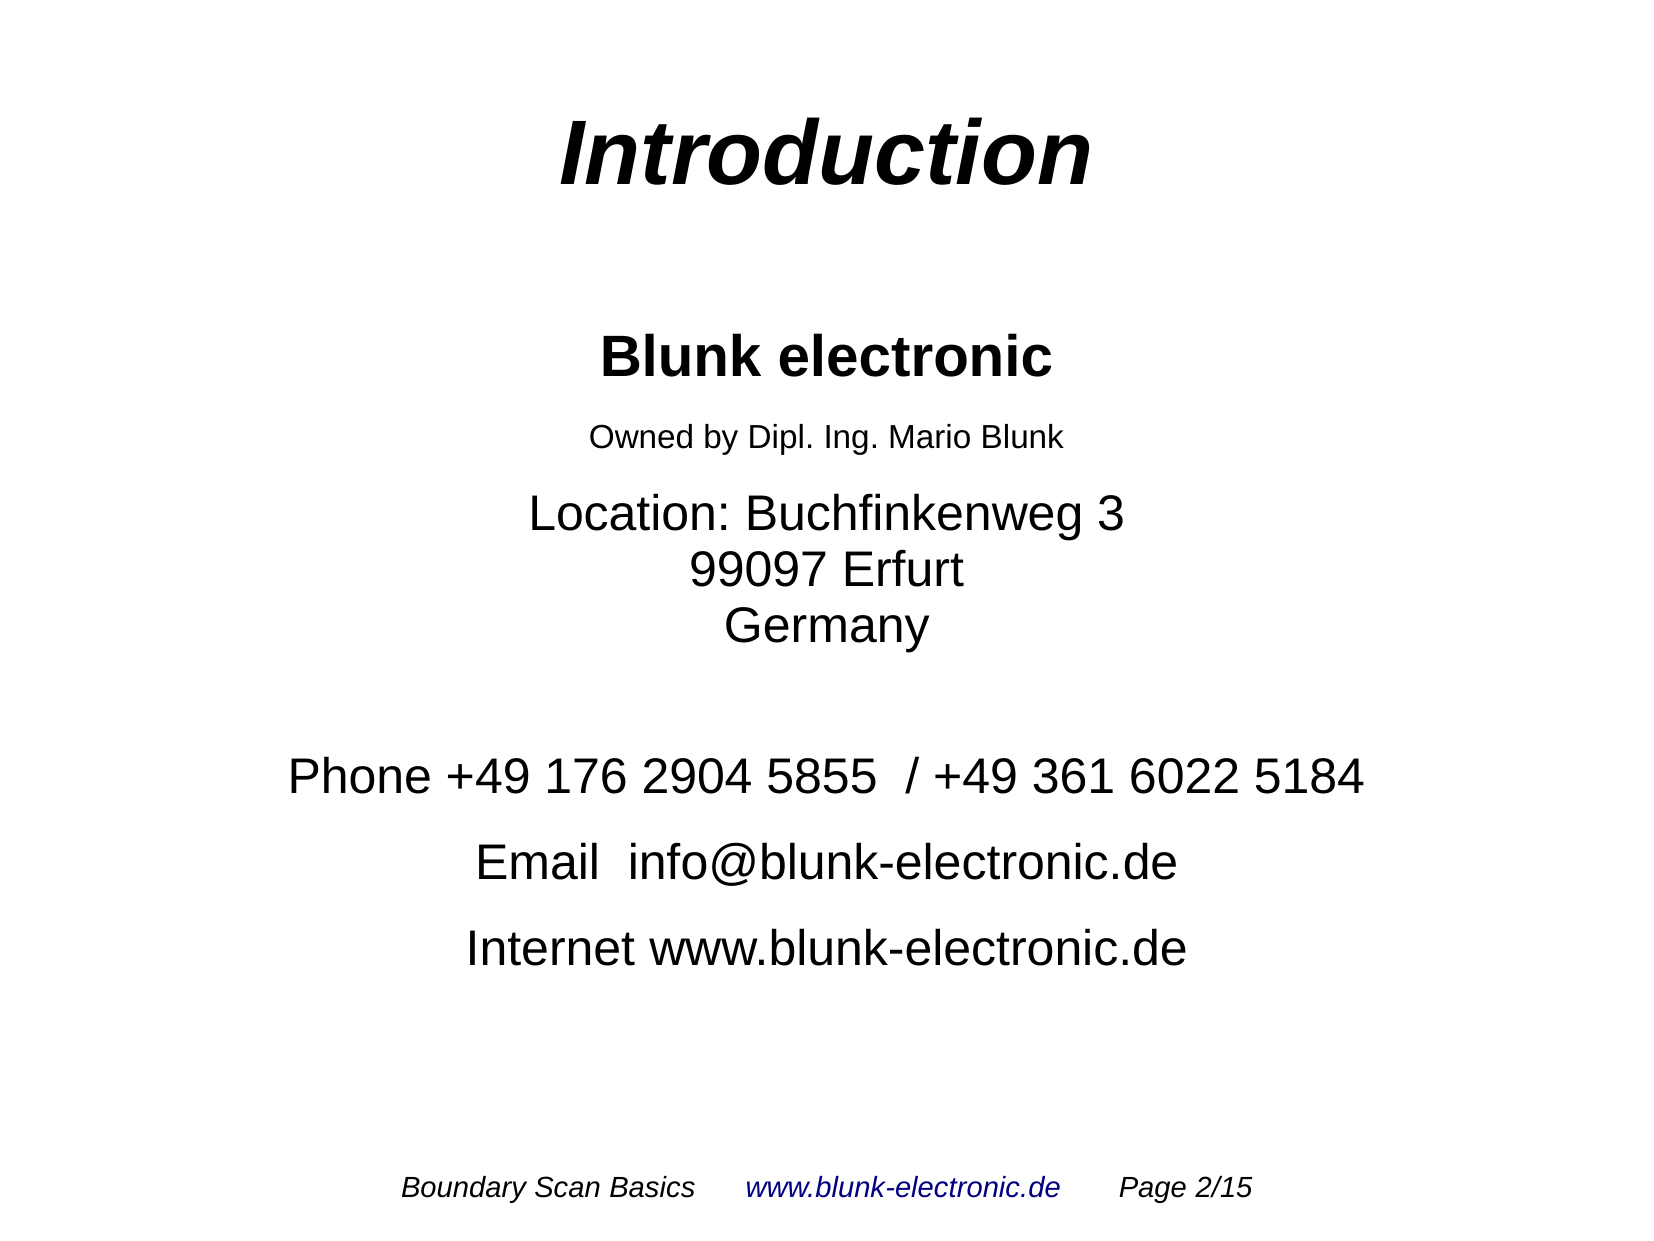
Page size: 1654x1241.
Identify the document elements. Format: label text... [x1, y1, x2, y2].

title Introduction [82, 49, 1571, 257]
text_box Boundary Scan Basics www.blunk-electronic.de Page <number>/15 [29, 1163, 1625, 1216]
text_box Blunk electronic Owned by Dipl. Ing. Mario Blunk Location: Buchfinkenweg 3 99097 Erfurt Germany Phone +49 176 2904 5855 / +49 361 6022 5184 Email info@blunk-electronic.de Internet www.blunk-electronic.de [206, 247, 1447, 1052]
